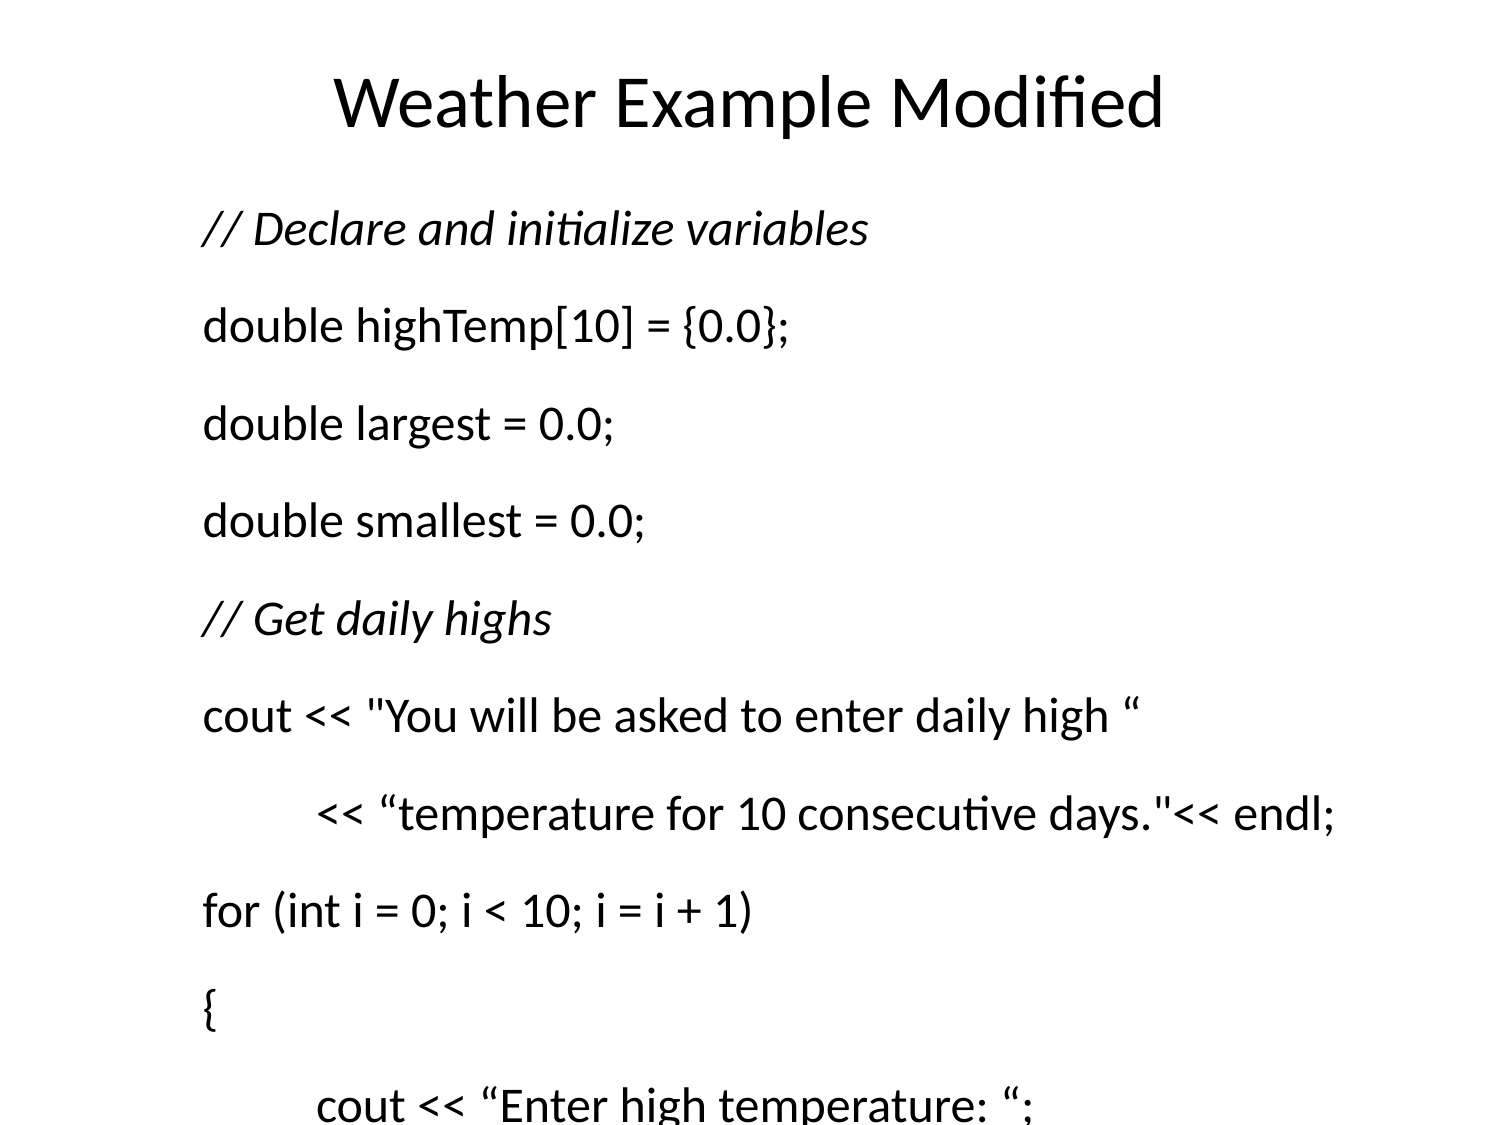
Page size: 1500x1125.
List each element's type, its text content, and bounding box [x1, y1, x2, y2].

list // Declare and initialize variables double highTemp[10] = {0.0}; double largest = 0.0; double smallest = 0.0; // Get daily highs cout << "You will be asked to enter daily high “ << “temperature for 10 consecutive days."<< endl; for (int i = 0; i < 10; i = i + 1) { cout << “Enter high temperature: “; cin >> highTemp[i]; } [75, 187, 1425, 1075]
title Weather Example Modified [75, 45, 1425, 187]
